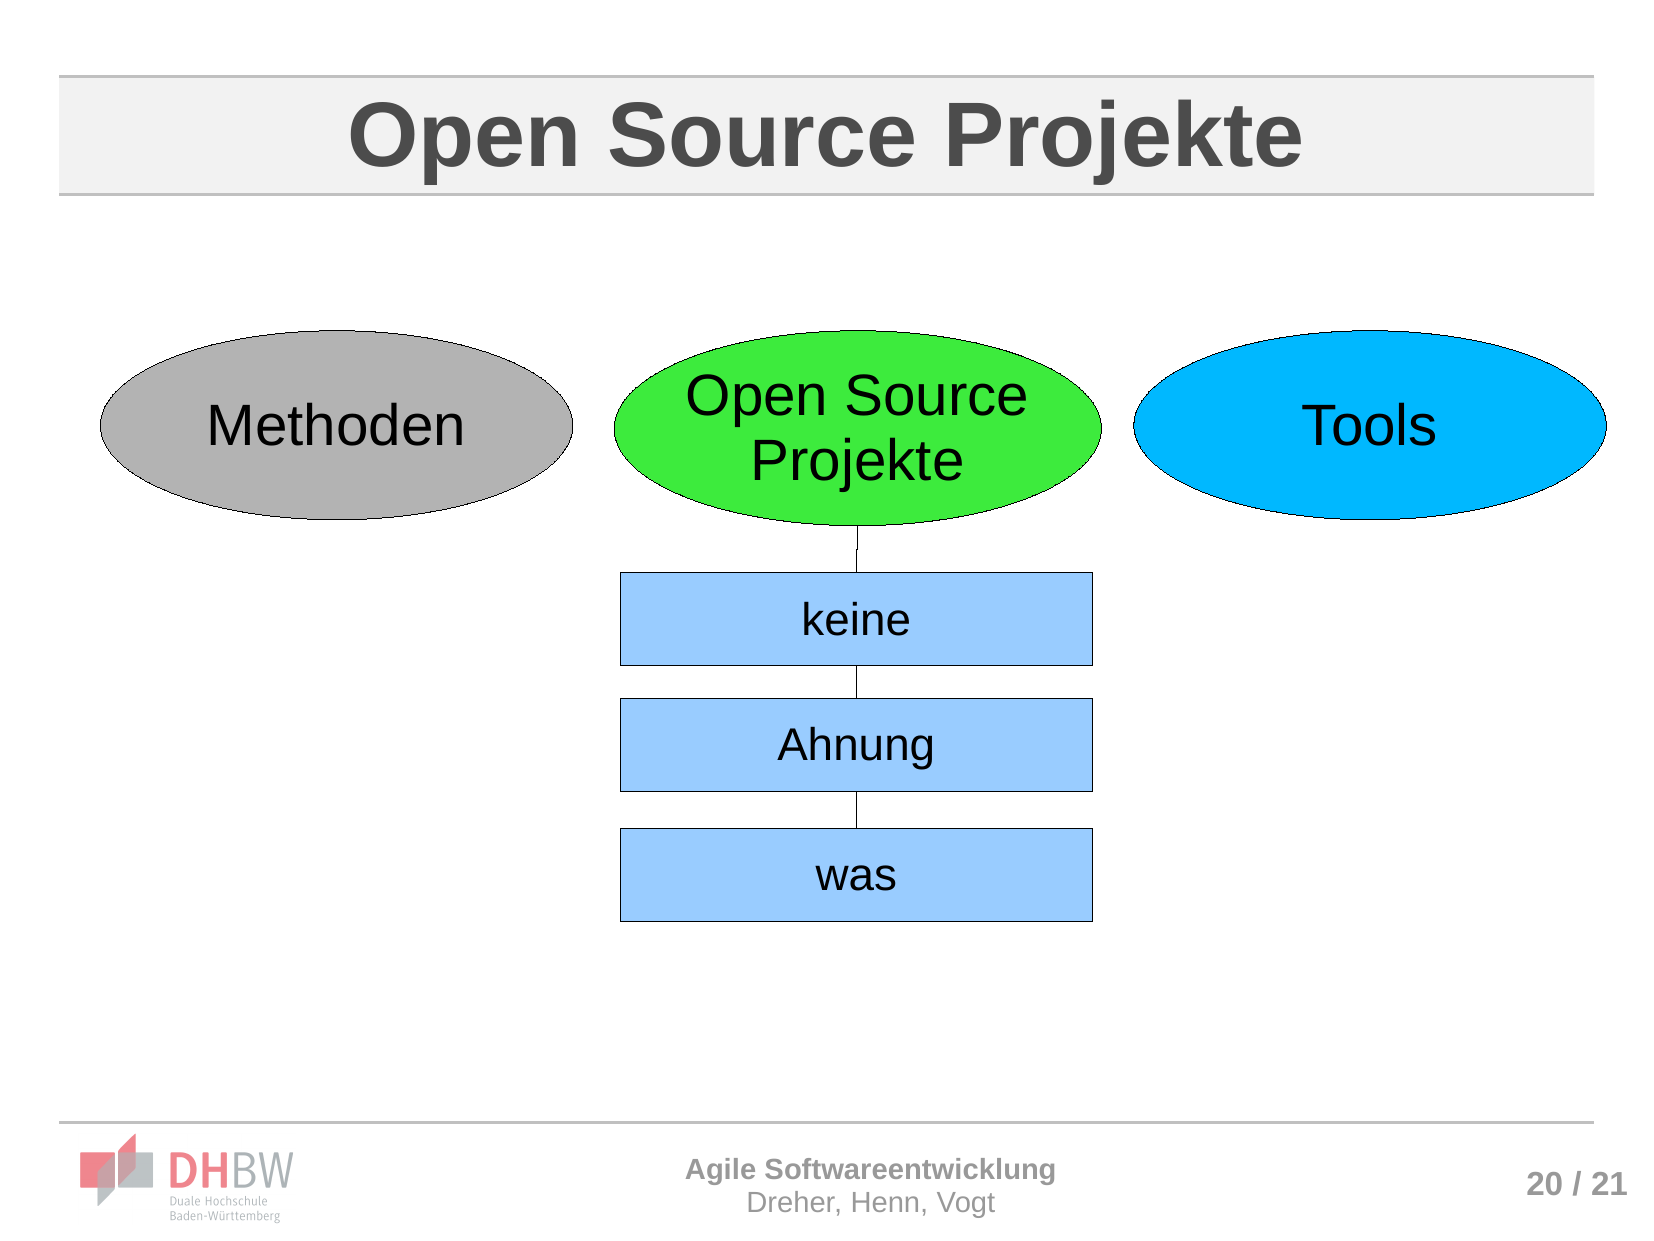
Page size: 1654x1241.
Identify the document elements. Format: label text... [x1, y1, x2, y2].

text_box Ahnung [620, 698, 1093, 792]
picture [78, 1133, 296, 1225]
text_box Open Source Projekte [614, 330, 1102, 526]
title Open Source Projekte [82, 31, 1571, 239]
text_box Methoden [100, 330, 573, 520]
text_box was [620, 828, 1093, 922]
text_box Tools [1133, 330, 1607, 520]
text_box keine [620, 572, 1093, 666]
